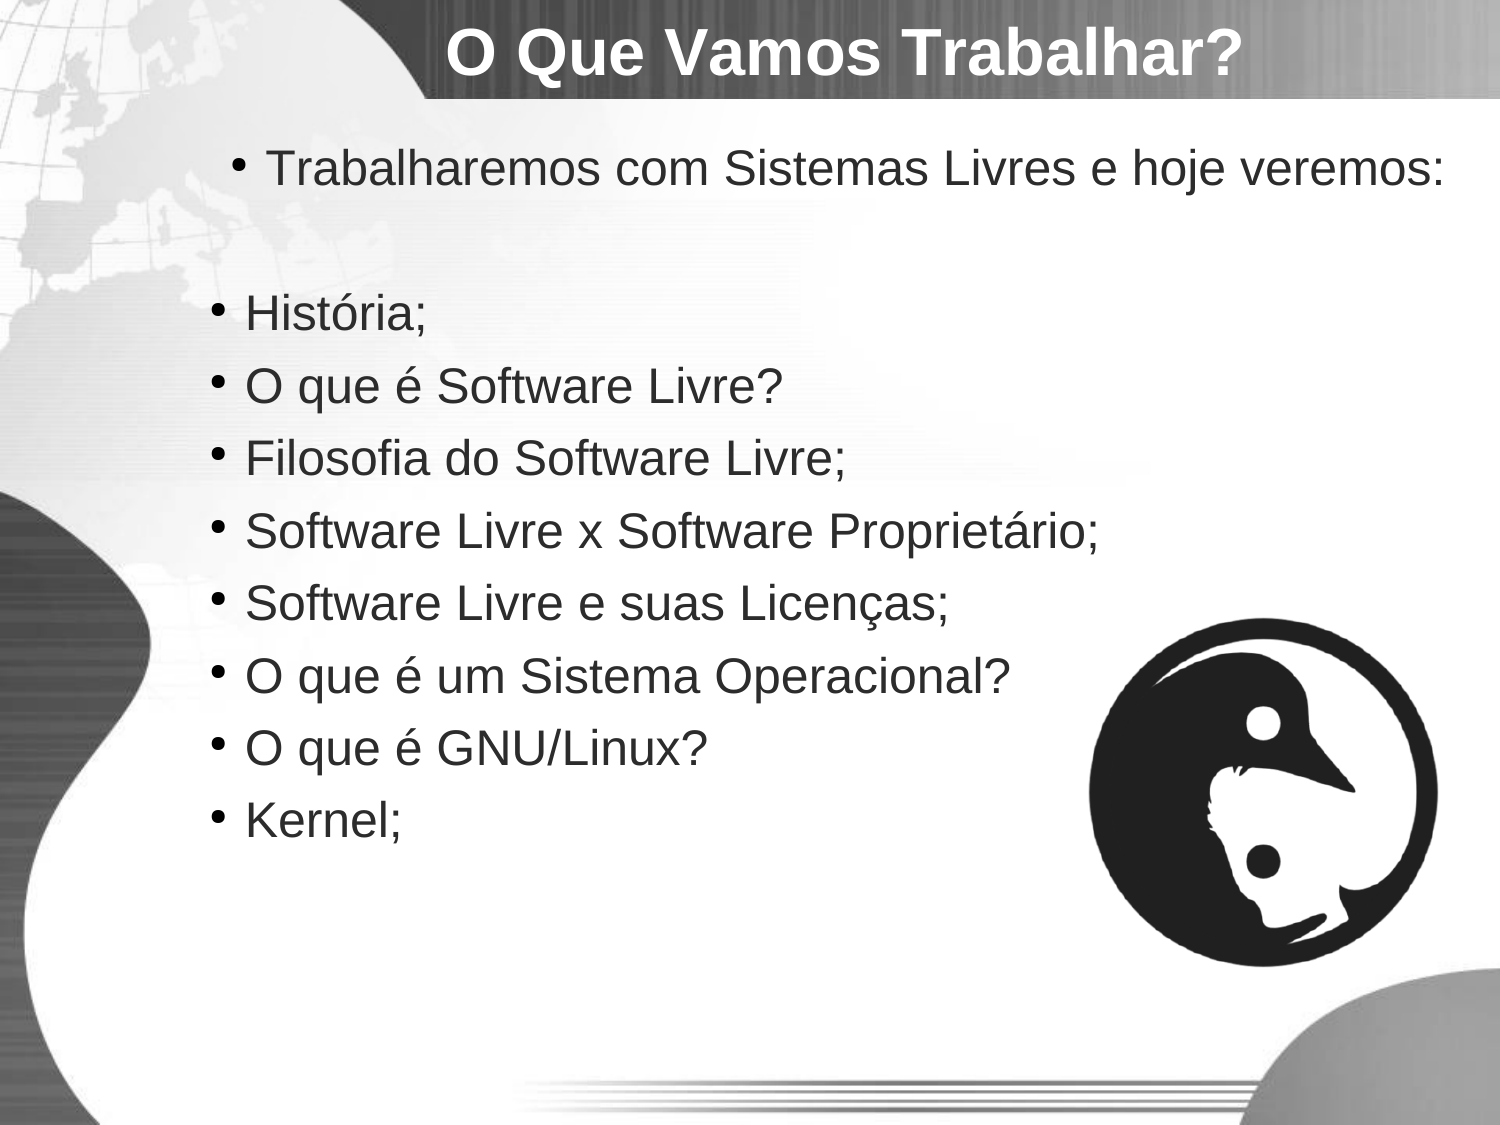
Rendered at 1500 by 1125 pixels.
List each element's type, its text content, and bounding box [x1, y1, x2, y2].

list Trabalharemos com Sistemas Livres e hoje veremos: História; O que é Software Livre? Filosofia do Software Livre; Software Livre x Software Proprietário; Software Livre e suas Licenças; O que é um Sistema Operacional? O que é GNU/Linux? Kernel; [159, 128, 1468, 1086]
title O Que Vamos Trabalhar? [430, 0, 1489, 105]
picture [0, 0, 1500, 1125]
